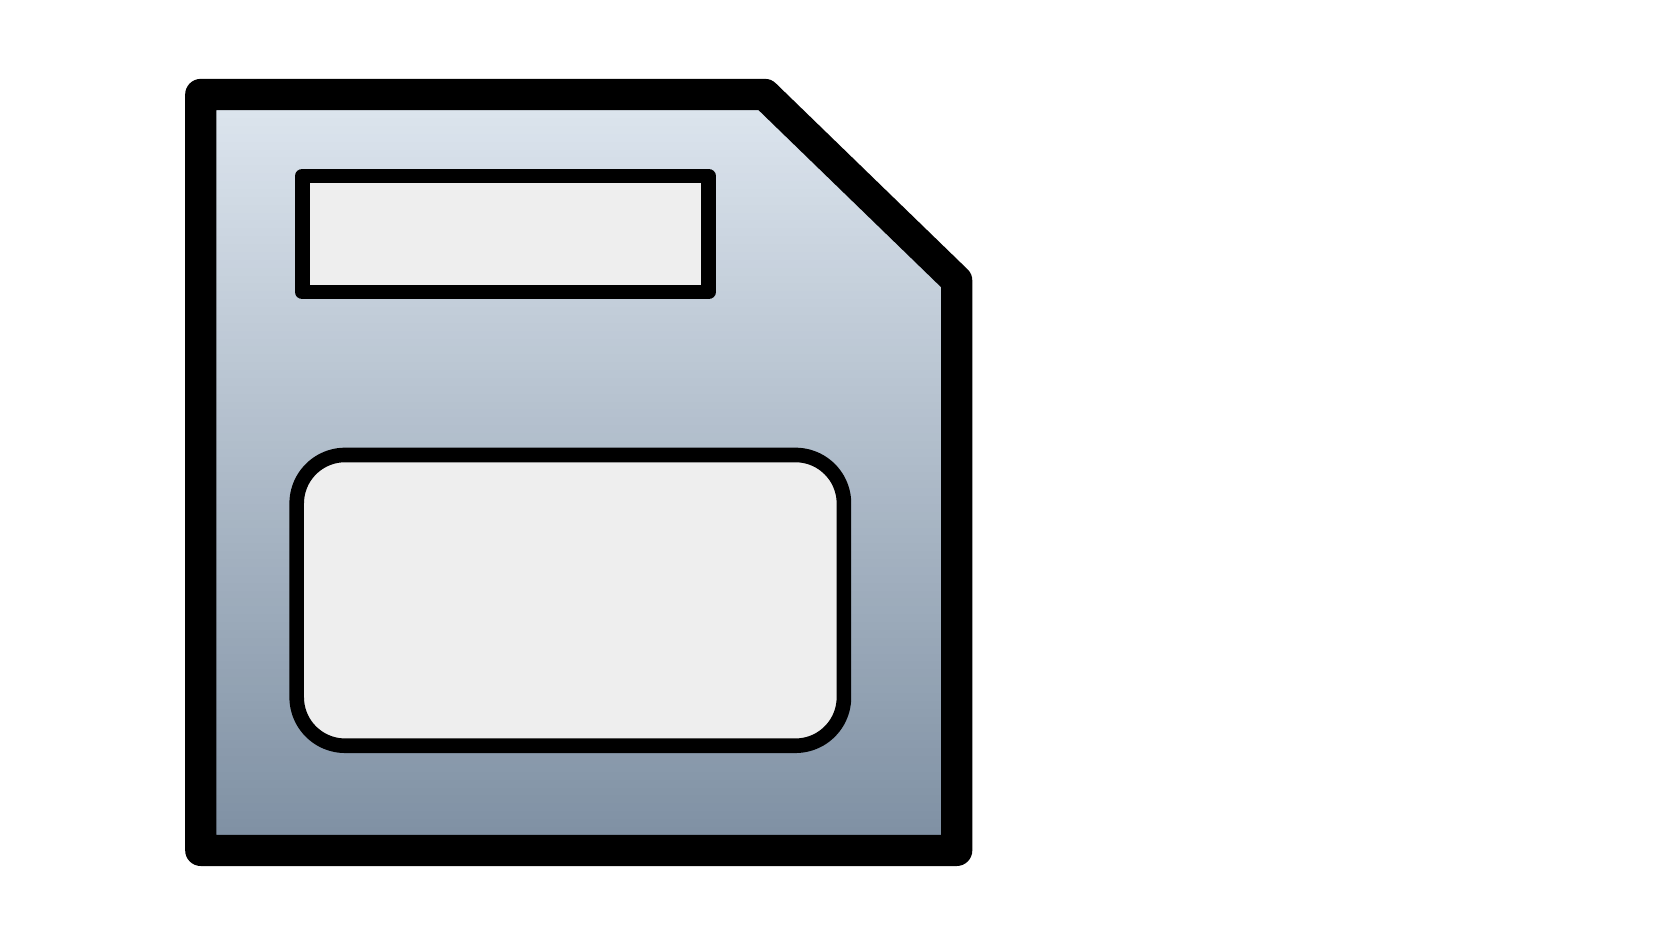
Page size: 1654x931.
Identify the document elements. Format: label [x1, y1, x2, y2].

text_box [200, 94, 957, 851]
